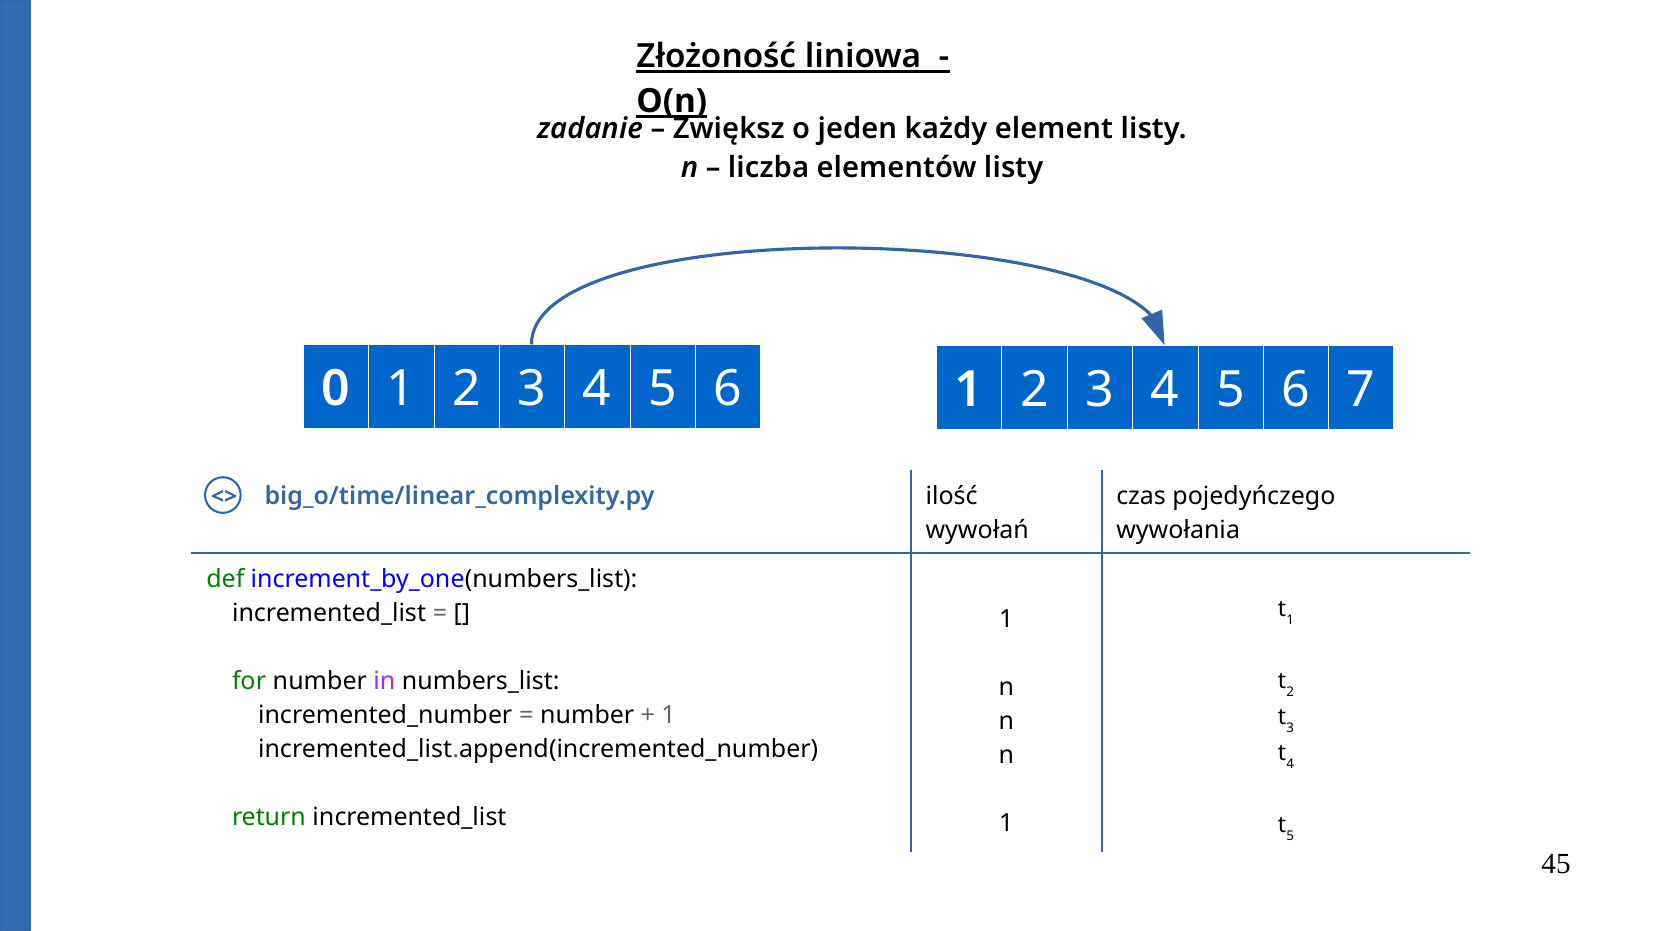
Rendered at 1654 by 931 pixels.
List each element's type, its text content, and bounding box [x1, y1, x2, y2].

table_header ilość wywołań [912, 470, 1101, 552]
table_header 6 [696, 345, 760, 428]
table_header 3 [500, 345, 564, 428]
table_header 6 [1264, 346, 1328, 429]
text_box Złożoność liniowa - O(n) [621, 24, 1032, 83]
table_header 4 [565, 345, 630, 428]
table_header 5 [1199, 346, 1263, 429]
table_header 1 [369, 345, 434, 428]
table_cell t1 t2 t3 t4 t5 [1103, 554, 1470, 852]
table_header 2 [435, 345, 499, 428]
table_header 5 [631, 345, 695, 428]
table_header 3 [1068, 346, 1132, 429]
text_box <> [196, 472, 253, 519]
table_header 2 [1002, 346, 1067, 429]
table_header 4 [1133, 346, 1198, 429]
table_header 1 [937, 346, 1001, 429]
table_header czas pojedyńczego wywołania [1103, 470, 1470, 552]
table_header big_o/time/linear_complexity.py [191, 470, 910, 552]
table_header 7 [1329, 346, 1393, 429]
text_box zadanie – Zwiększ o jeden każdy element listy. n – liczba elementów listy [522, 99, 1132, 188]
table_header 0 [304, 345, 368, 428]
table_cell 1 n n n 1 [912, 554, 1101, 852]
table_cell def increment_by_one(numbers_list): incremented_list = [] for number in numbers_list: incremented_number = number + 1 incremented_list.append(incremented_number) return incremented_list [191, 554, 910, 852]
text_box [0, 0, 31, 931]
